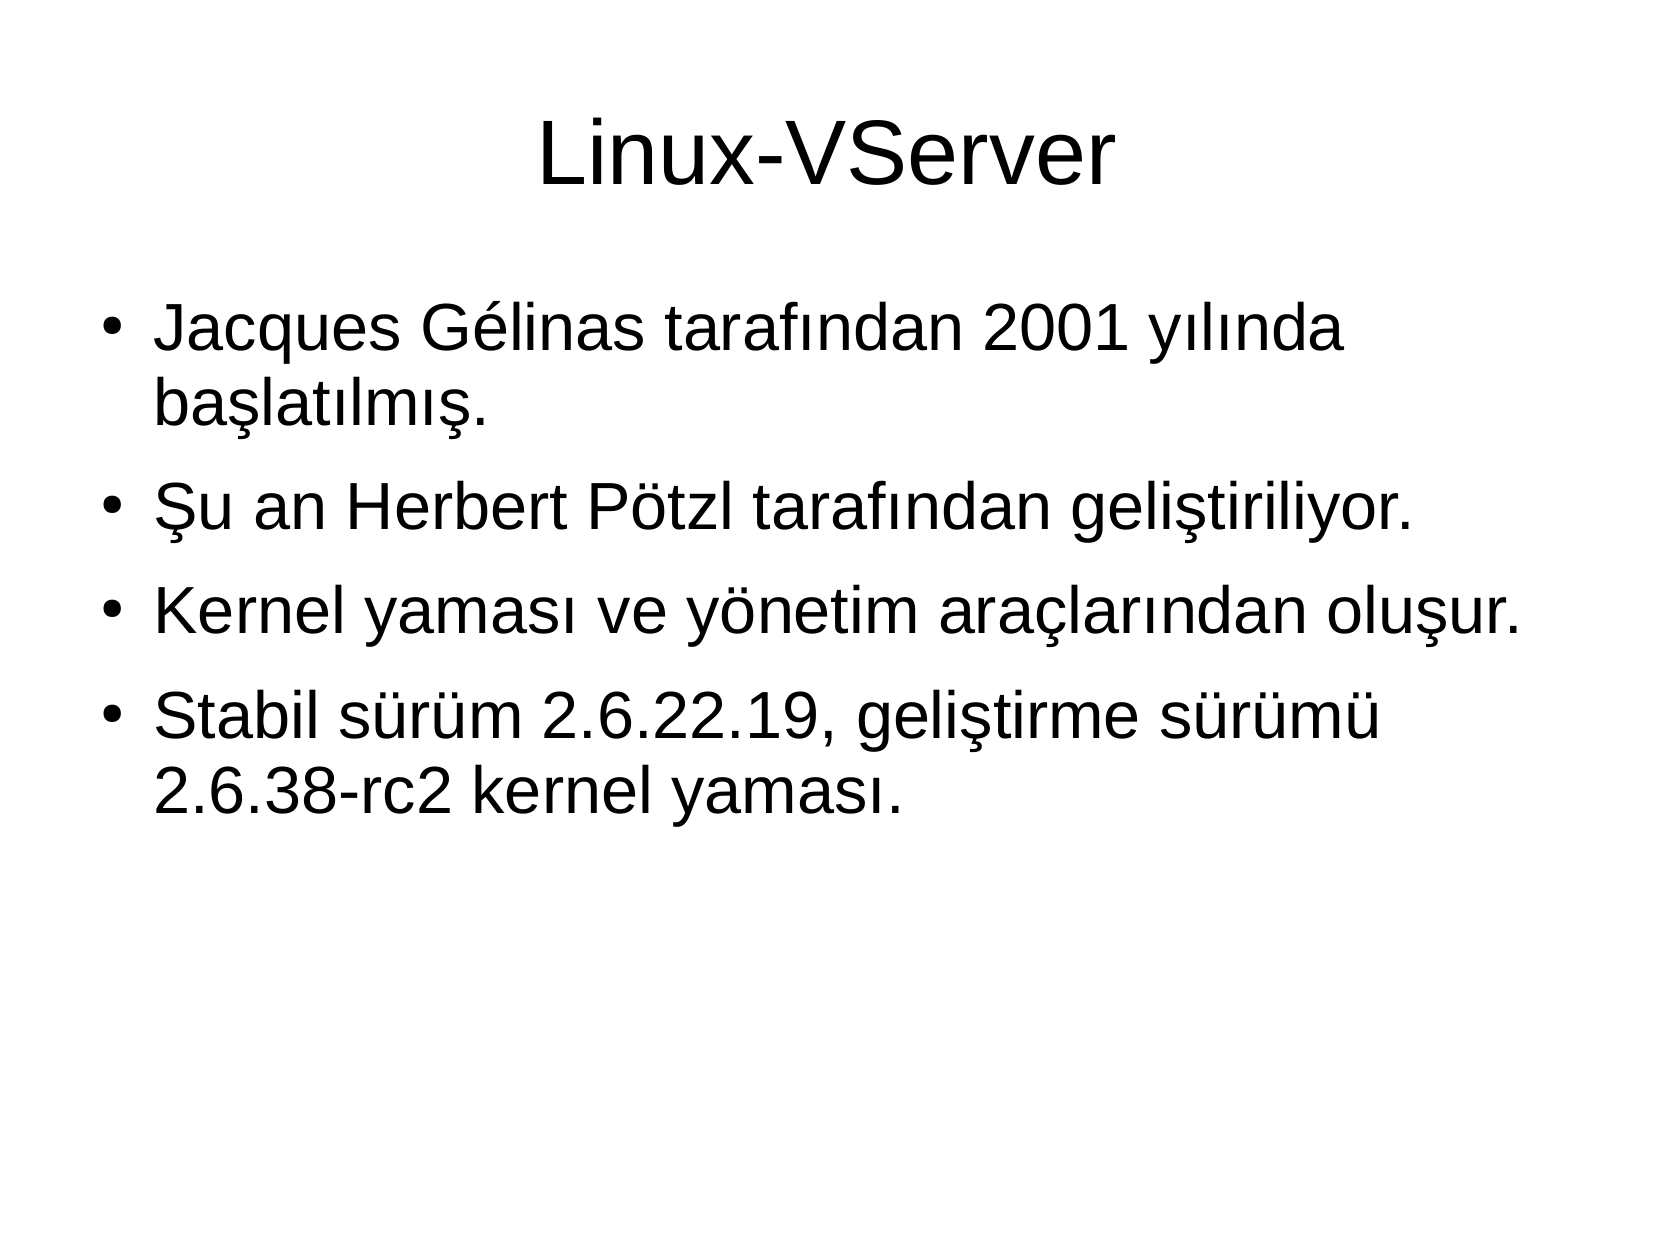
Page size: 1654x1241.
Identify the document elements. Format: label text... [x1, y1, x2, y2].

title Linux-VServer [82, 56, 1571, 250]
list Jacques Gélinas tarafından 2001 yılında başlatılmış. Şu an Herbert Pötzl tarafından geliştiriliyor. Kernel yaması ve yönetim araçlarından oluşur. Stabil sürüm 2.6.22.19, geliştirme sürümü 2.6.38-rc2 kernel yaması. [82, 290, 1571, 1109]
